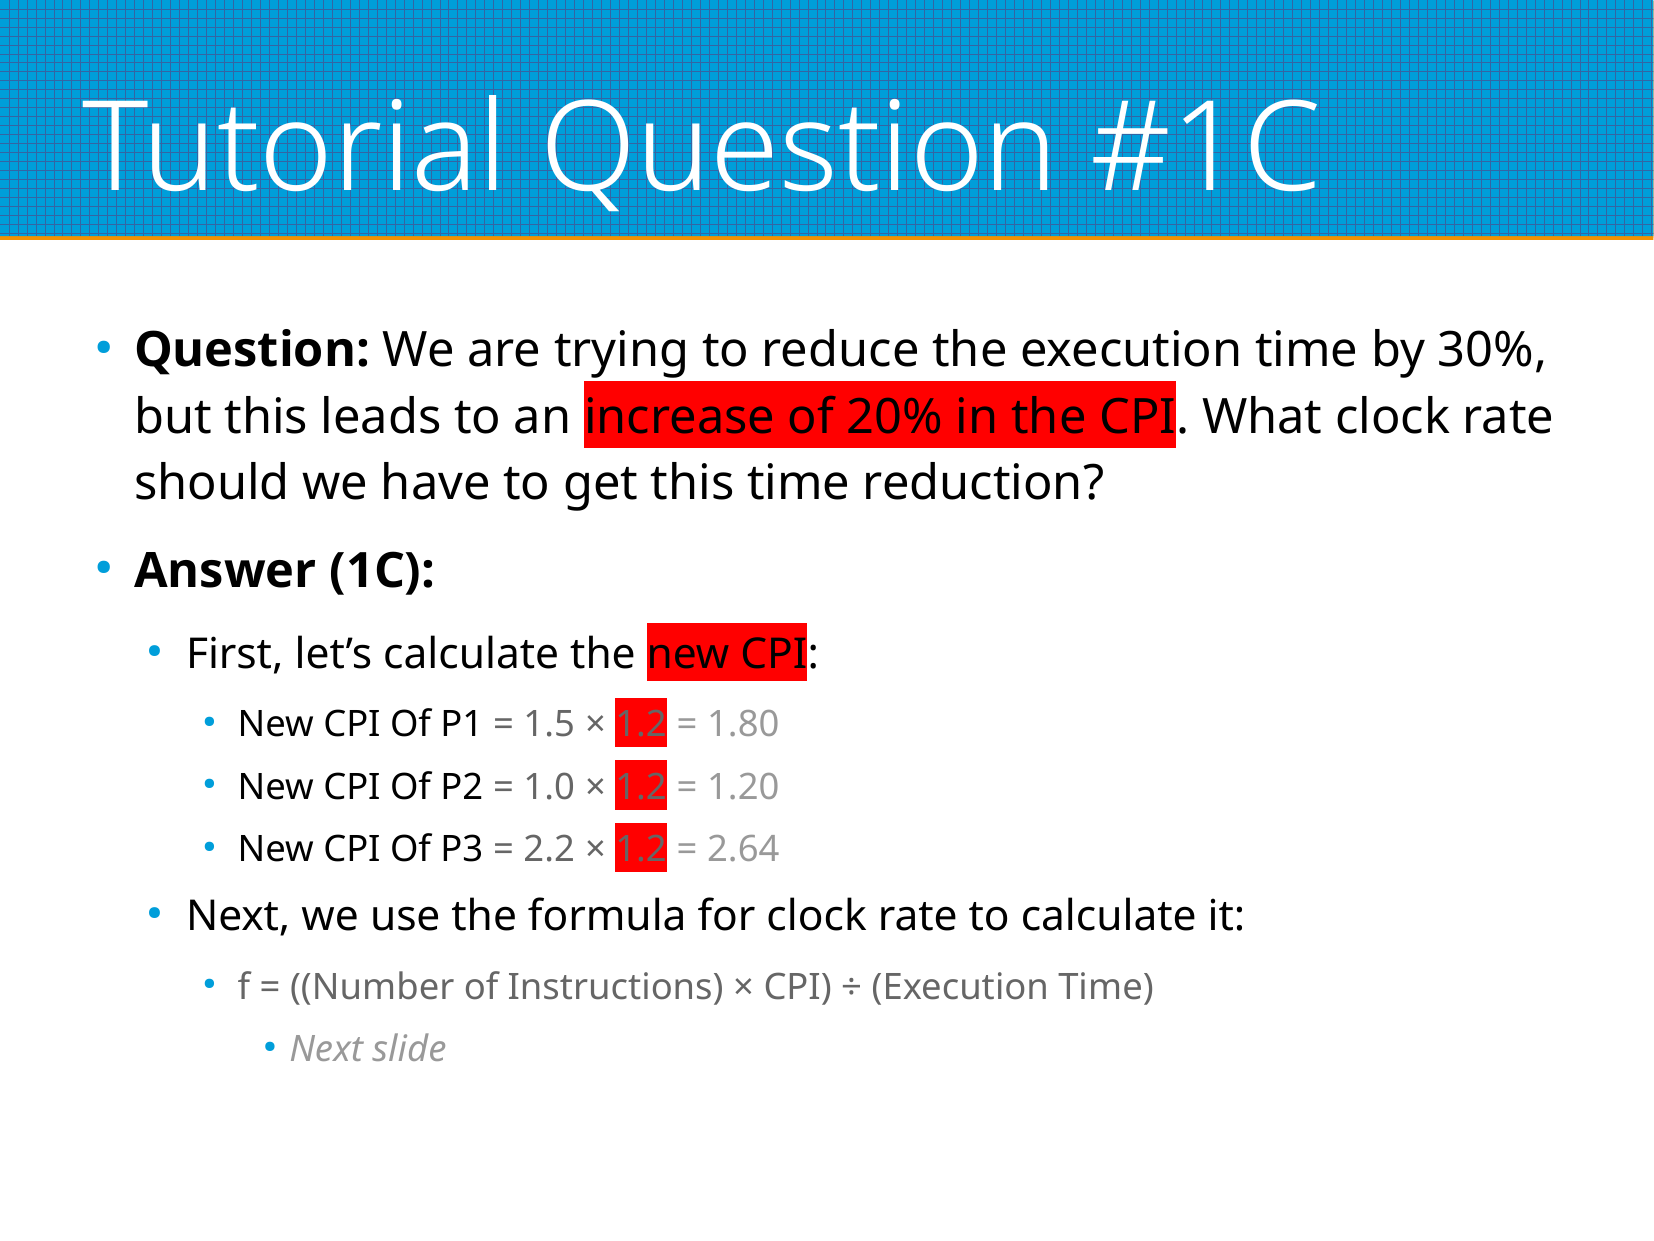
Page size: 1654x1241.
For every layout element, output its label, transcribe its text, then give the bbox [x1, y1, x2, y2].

list Question: We are trying to reduce the execution time by 30%, but this leads to an increase of 20% in the CPI. What clock rate should we have to get this time reduction? Answer (1C): First, let’s calculate the new CPI: New CPI Of P1 = 1.5 × 1.2 = 1.80 New CPI Of P2 = 1.0 × 1.2 = 1.20 New CPI Of P3 = 2.2 × 1.2 = 2.64 Next, we use the formula for clock rate to calculate it: f = ((Number of Instructions) × CPI) ÷ (Execution Time) Next slide [82, 314, 1563, 1081]
title Tutorial Question #1C [82, 19, 1571, 227]
